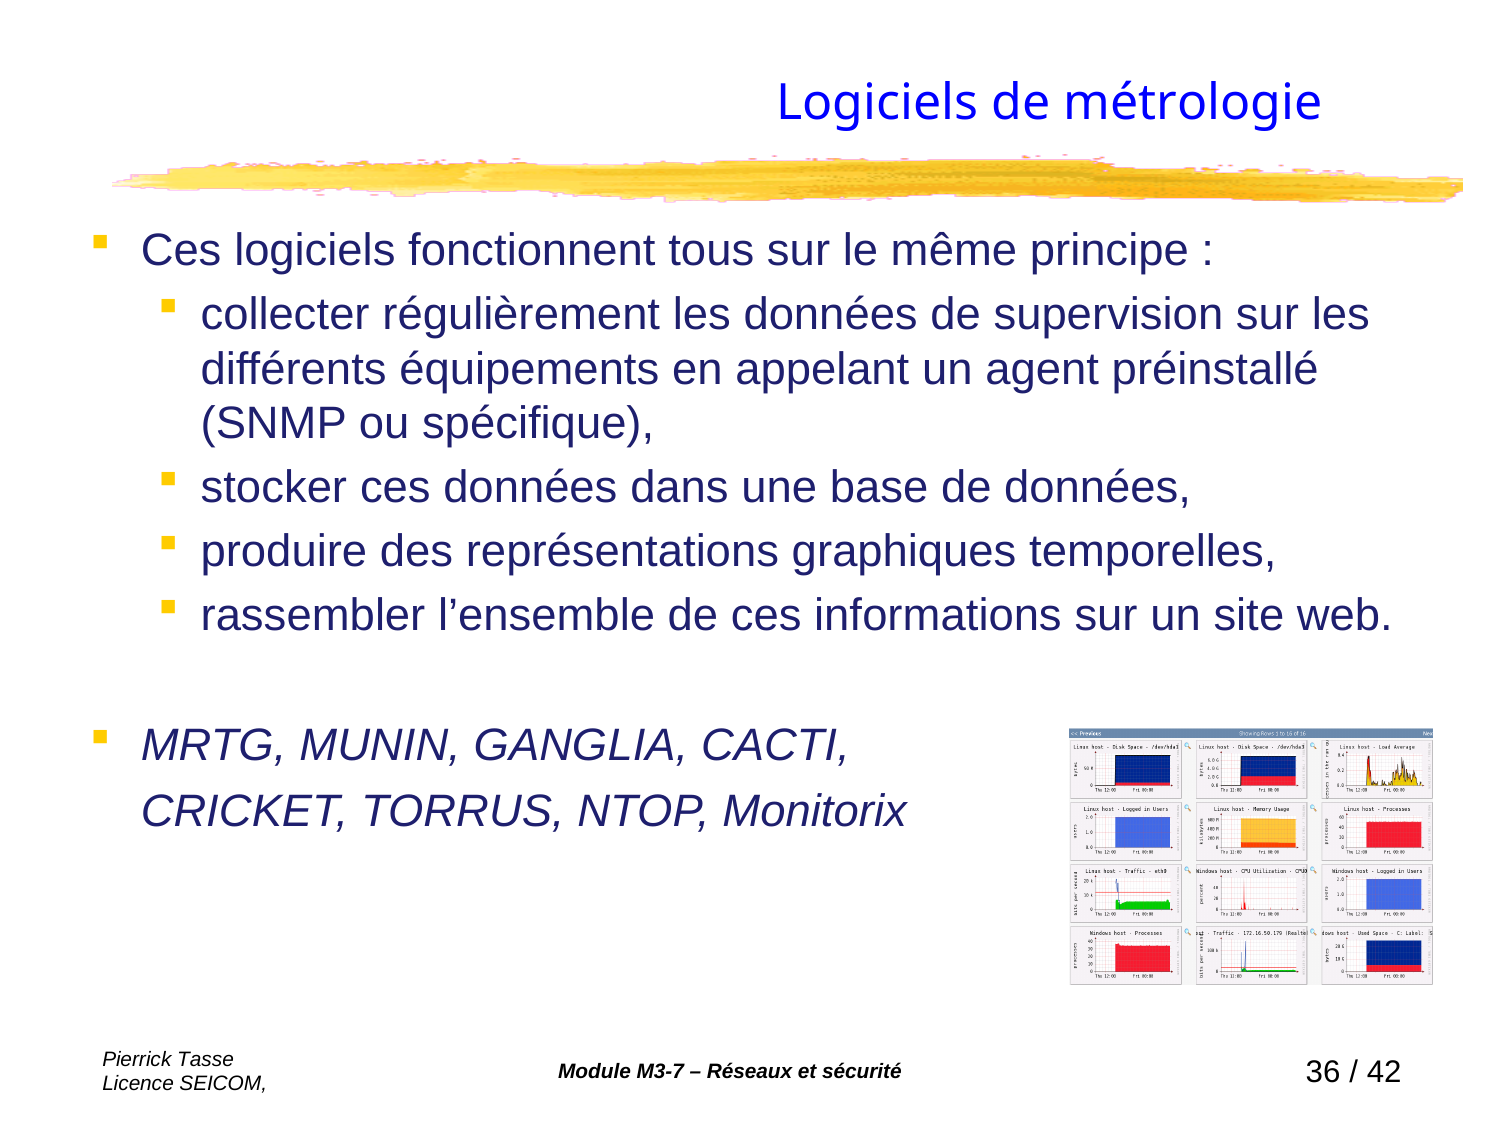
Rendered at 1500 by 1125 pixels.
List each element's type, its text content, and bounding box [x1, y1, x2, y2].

picture [1069, 728, 1433, 985]
picture [112, 149, 1463, 213]
list Ces logiciels fonctionnent tous sur le même principe : collecter régulièrement les données de supervision sur les différents équipements en appelant un agent préinstallé (SNMP ou spécifique), stocker ces données dans une base de données, produire des représentations graphiques temporelles, rassembler l’ensemble de ces informations sur un site web. MRTG, MUNIN, GANGLIA, CACTI, CRICKET, TORRUS, NTOP, Monitorix [74, 212, 1417, 865]
title Logiciels de métrologie [62, 37, 1338, 138]
